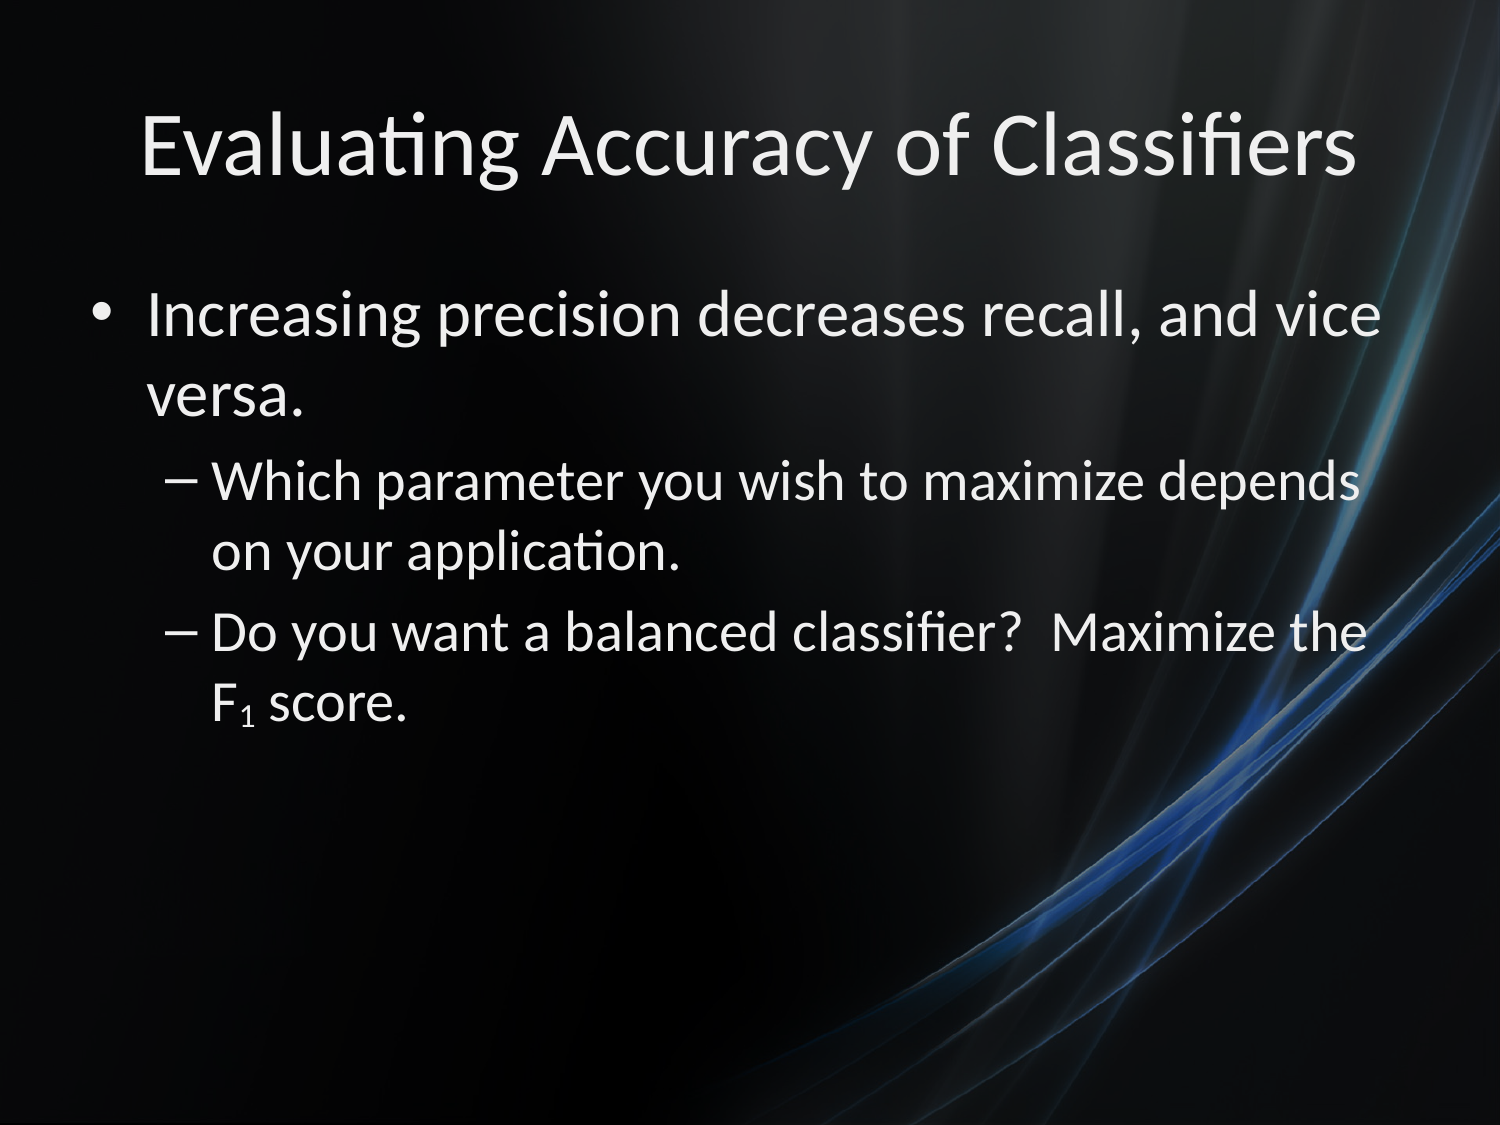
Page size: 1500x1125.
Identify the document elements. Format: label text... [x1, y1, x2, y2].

list Increasing precision decreases recall, and vice versa. Which parameter you wish to maximize depends on your application. Do you want a balanced classifier? Maximize the F1 score. [75, 262, 1425, 1005]
picture [0, 0, 1500, 1125]
title Evaluating Accuracy of Classifiers [75, 45, 1425, 233]
